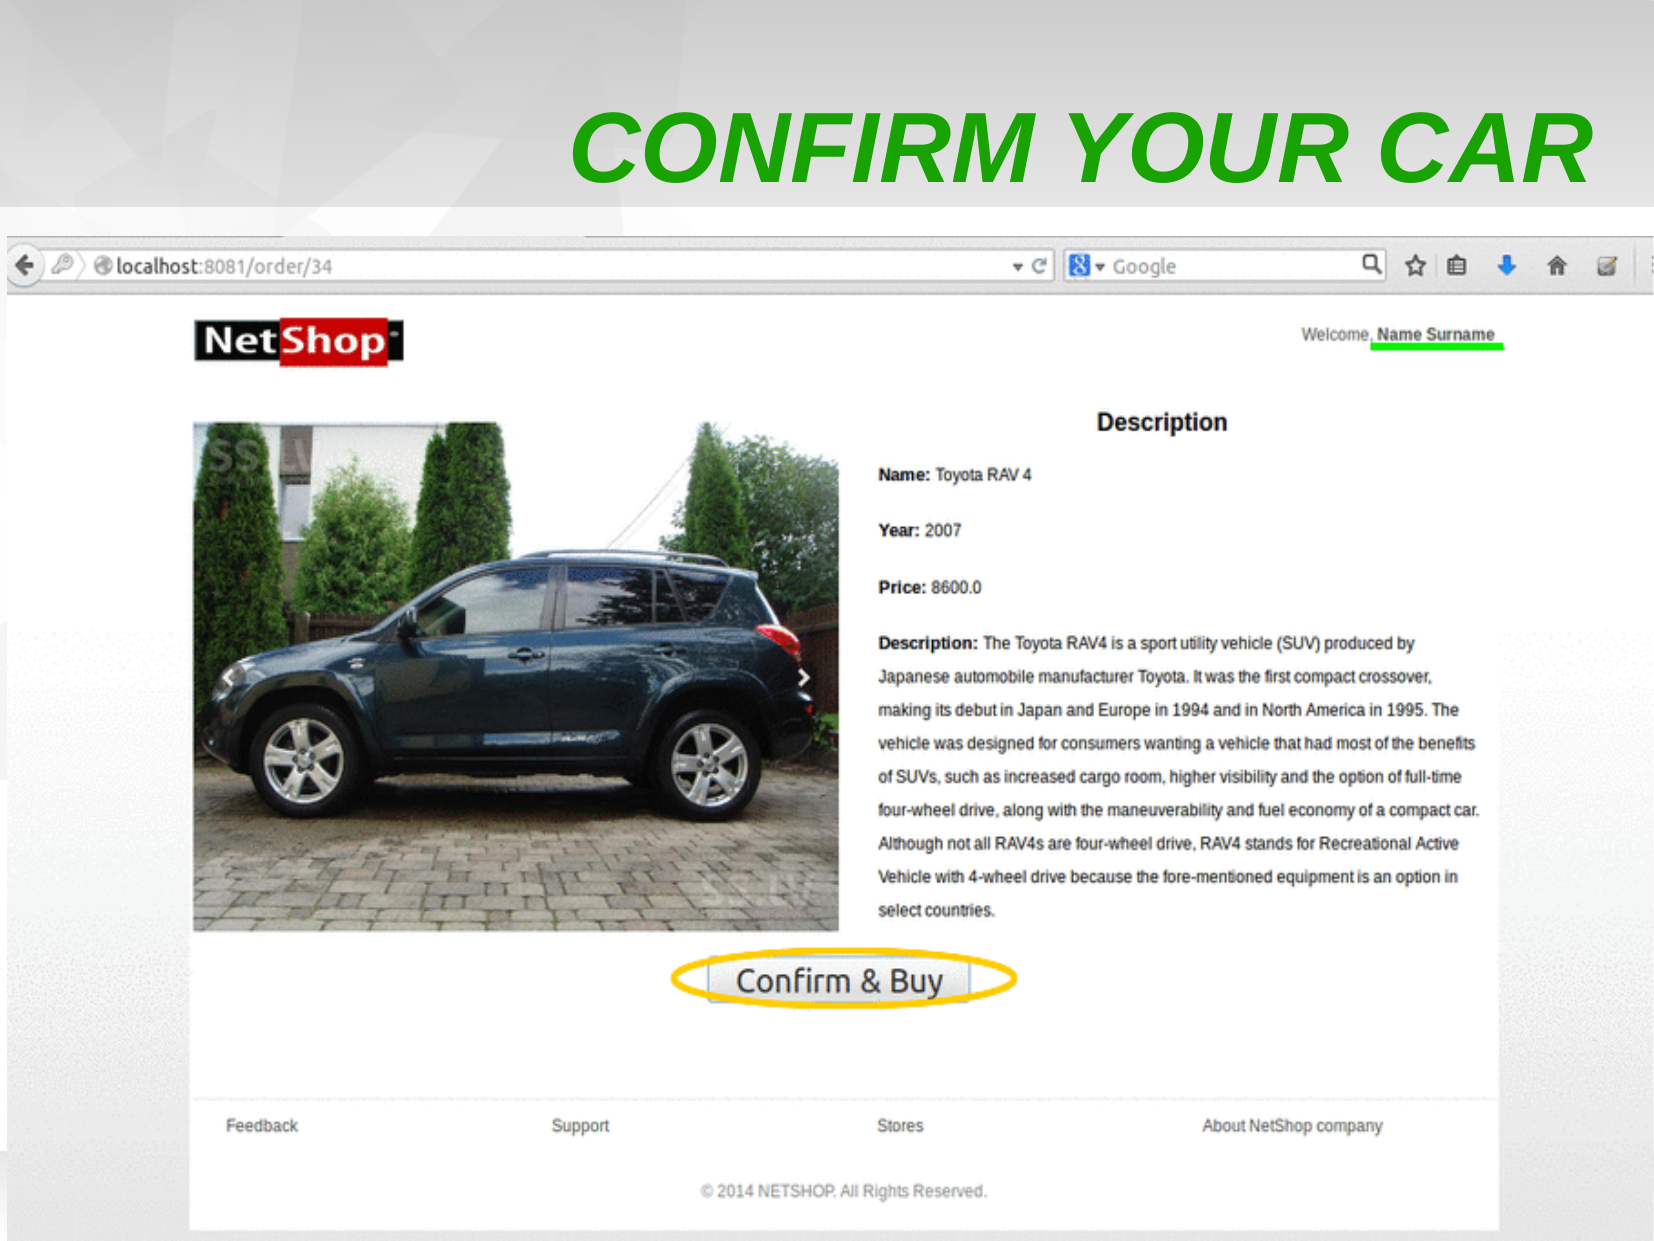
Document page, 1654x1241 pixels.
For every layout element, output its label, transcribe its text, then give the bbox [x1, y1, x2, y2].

picture [0, 0, 1654, 1241]
title CONFIRM YOUR CAR [59, 59, 1595, 236]
